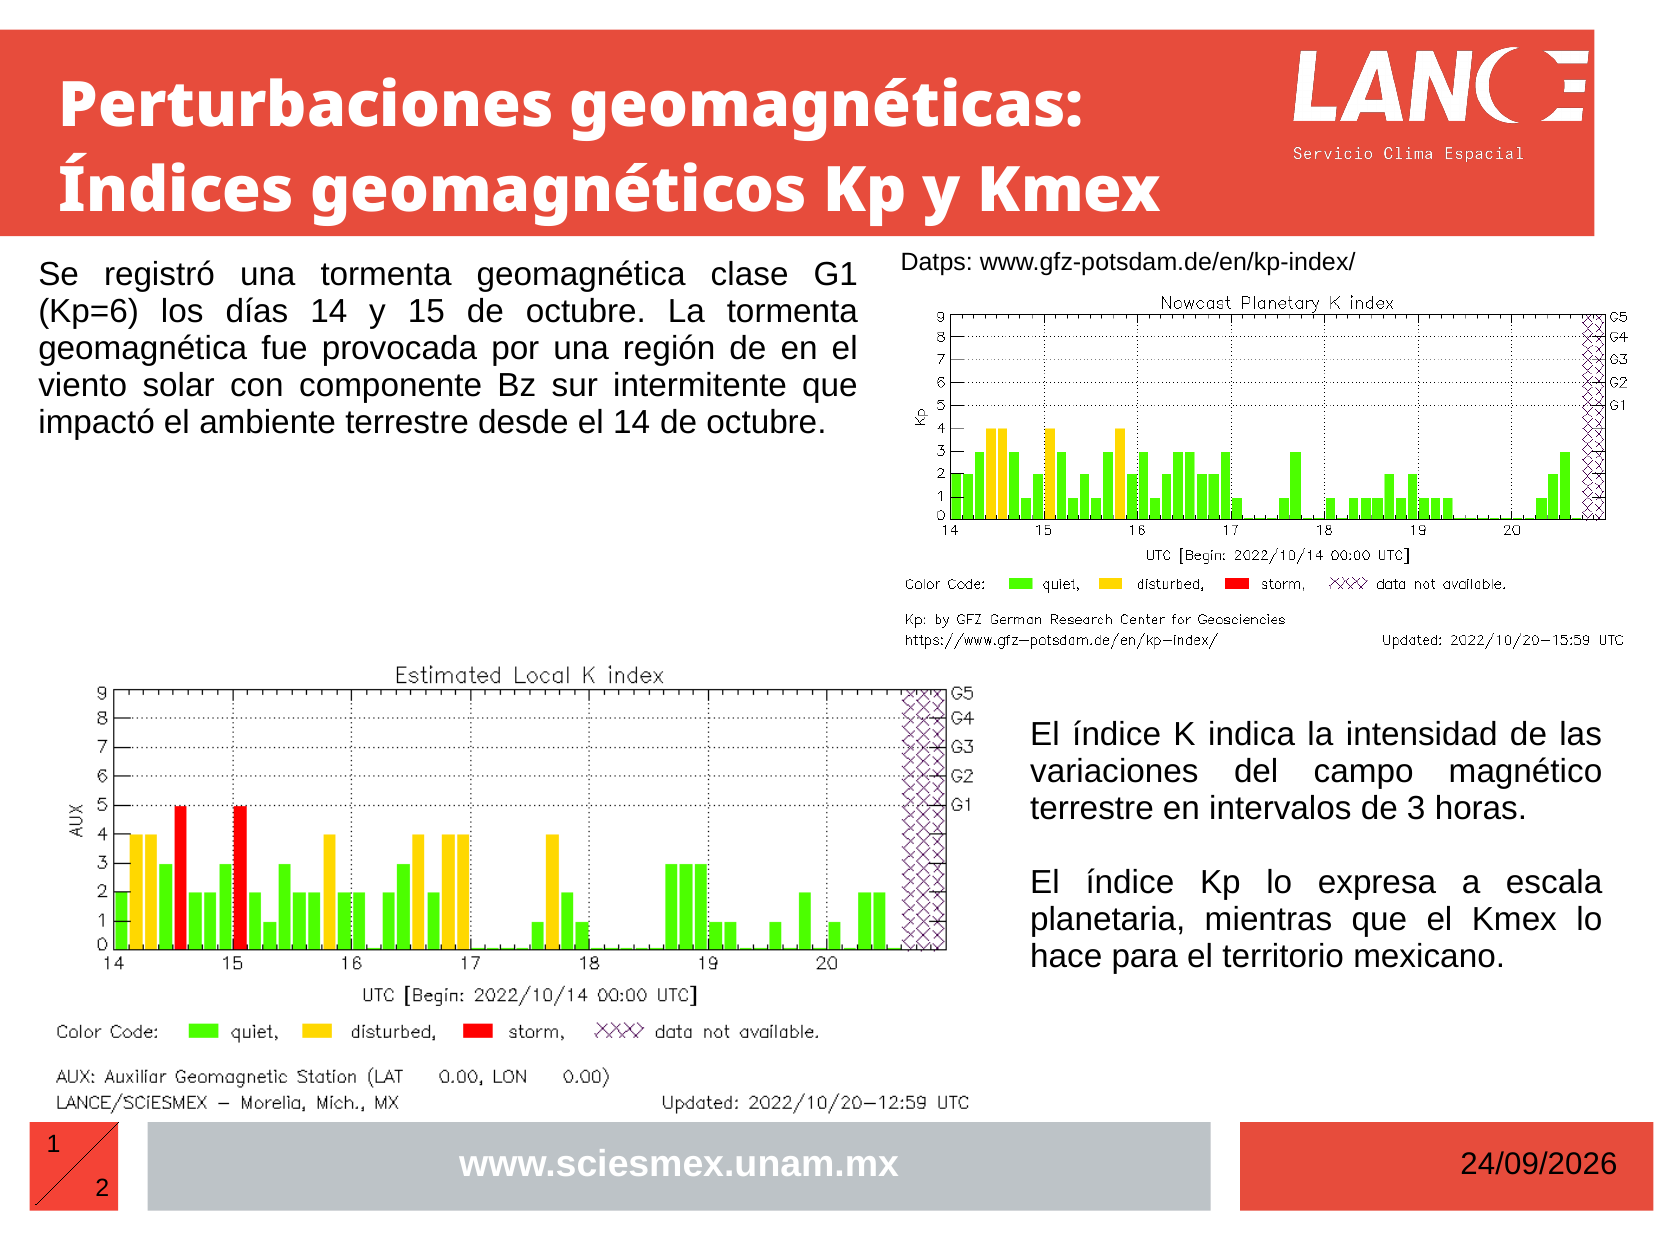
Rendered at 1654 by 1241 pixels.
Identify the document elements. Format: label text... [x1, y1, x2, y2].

text_box 2 [35, 1151, 125, 1209]
picture [1293, 47, 1589, 162]
text_box 20/10/2022 [1424, 1122, 1654, 1205]
text_box Datps: www.gfz-potsdam.de/en/kp-index/ [885, 240, 1654, 284]
text_box <número> [31, 1122, 176, 1170]
picture [47, 277, 1642, 1116]
text_box El índice K indica la intensidad de las variaciones del campo magnético terrestre en intervalos de 3 horas. El índice Kp lo expresa a escala planetaria, mientras que el Kmex lo hace para el territorio mexicano. [1015, 707, 1619, 1052]
text_box Se registró una tormenta geomagnética clase G1 (Kp=6) los días 14 y 15 de octubre. La tormenta geomagnética fue provocada por una región de en el viento solar con componente Bz sur intermitente que impactó el ambiente terrestre desde el 14 de octubre. [23, 248, 875, 650]
title Perturbaciones geomagnéticas: Índices geomagnéticos Kp y Kmex [59, 59, 1312, 207]
text_box www.sciesmex.unam.mx [153, 1122, 1205, 1205]
